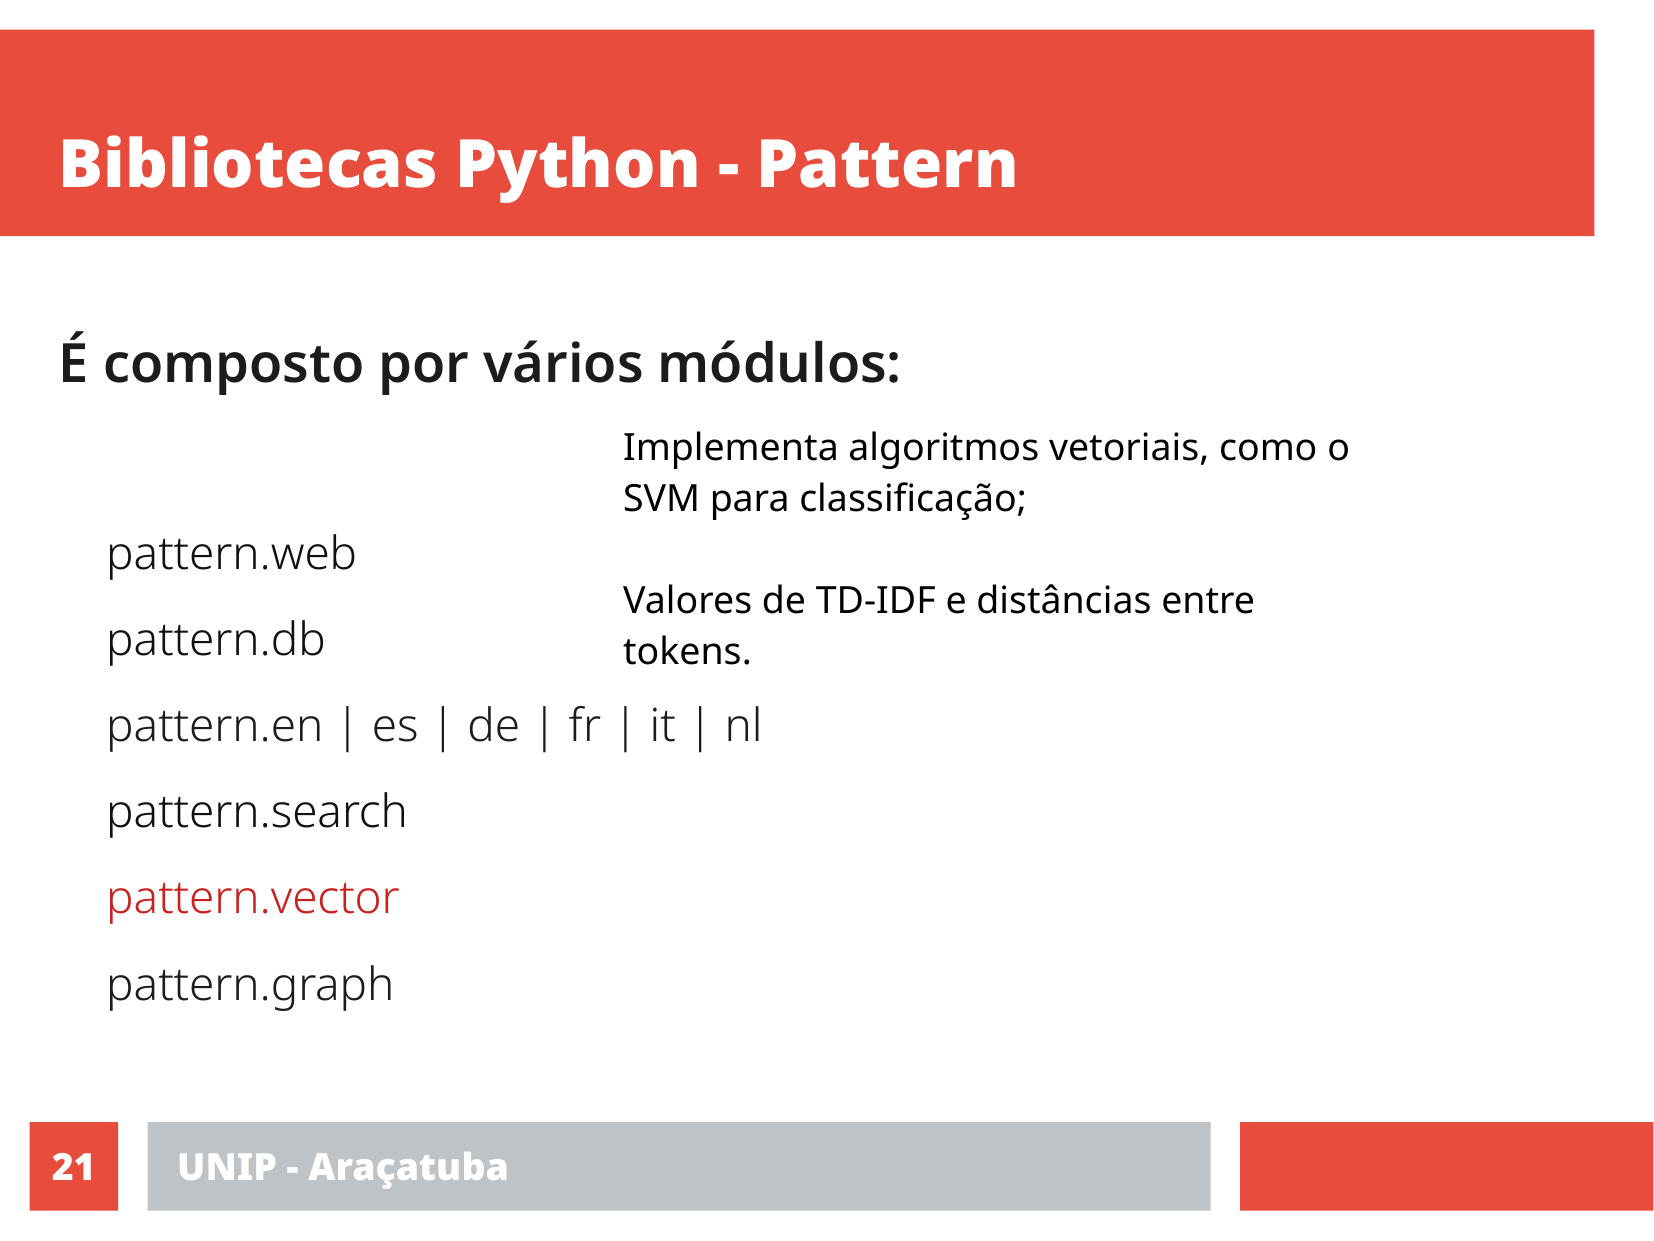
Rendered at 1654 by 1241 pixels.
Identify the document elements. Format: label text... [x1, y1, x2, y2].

list É composto por vários módulos: pattern.web pattern.db pattern.en | es | de | fr | it | nl pattern.search pattern.vector pattern.graph [59, 324, 1565, 1093]
title Bibliotecas Python - Pattern [59, 59, 1595, 207]
text_box Implementa algoritmos vetoriais, como o SVM para classificação; Valores de TD-IDF e distâncias entre tokens. [608, 413, 1376, 665]
